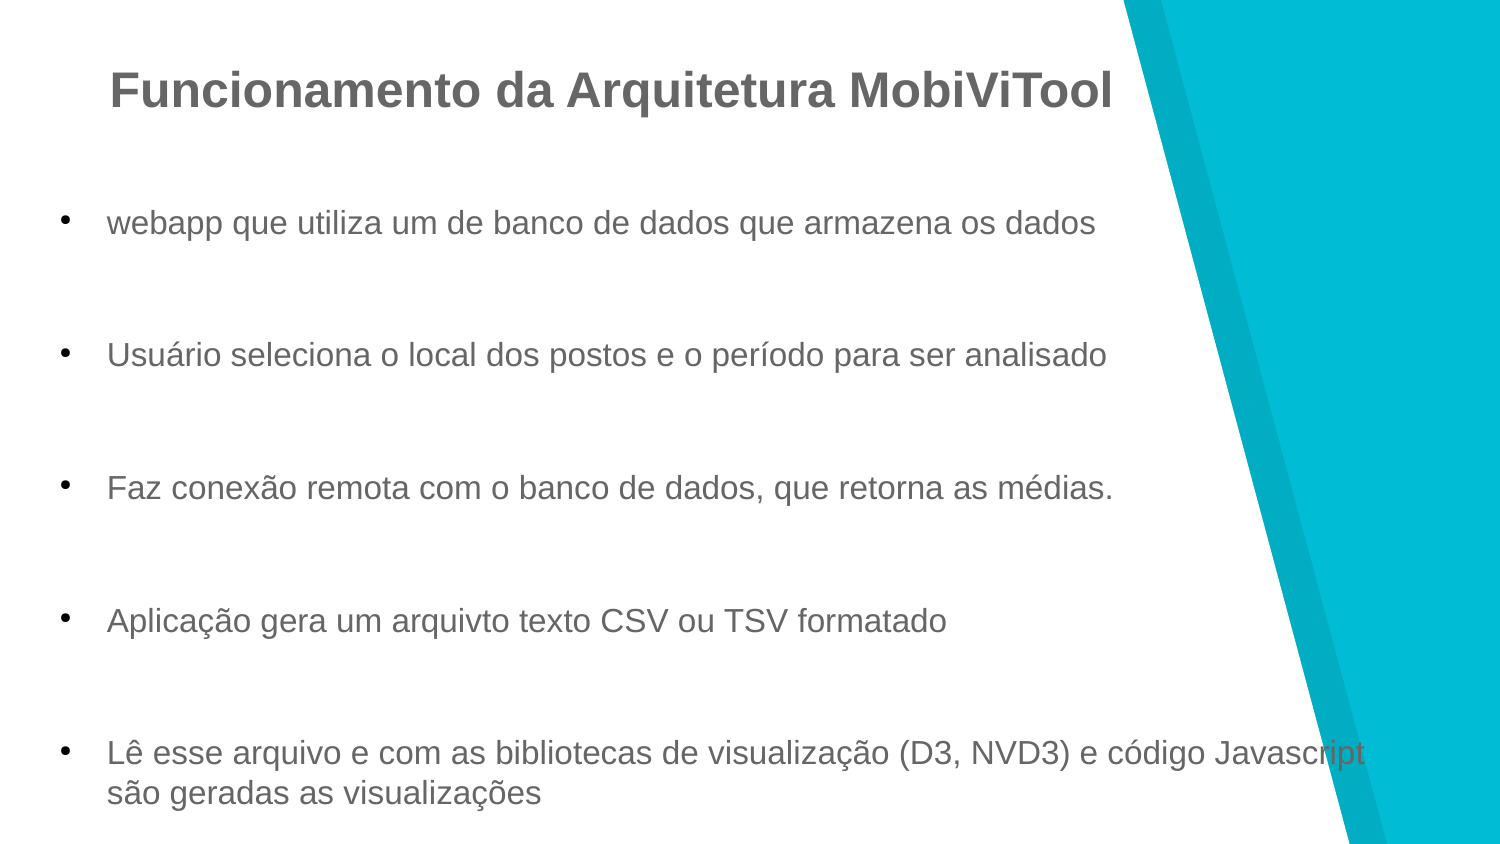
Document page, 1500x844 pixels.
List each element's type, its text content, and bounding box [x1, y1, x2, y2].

subtitle Funcionamento da Arquitetura MobiViTool [94, 42, 1394, 119]
list webapp que utiliza um de banco de dados que armazena os dados Usuário seleciona o local dos postos e o período para ser analisado Faz conexão remota com o banco de dados, que retorna as médias. Aplicação gera um arquivto texto CSV ou TSV formatado Lê esse arquivo e com as bibliotecas de visualização (D3, NVD3) e código Javascript são geradas as visualizações [43, 129, 1394, 815]
